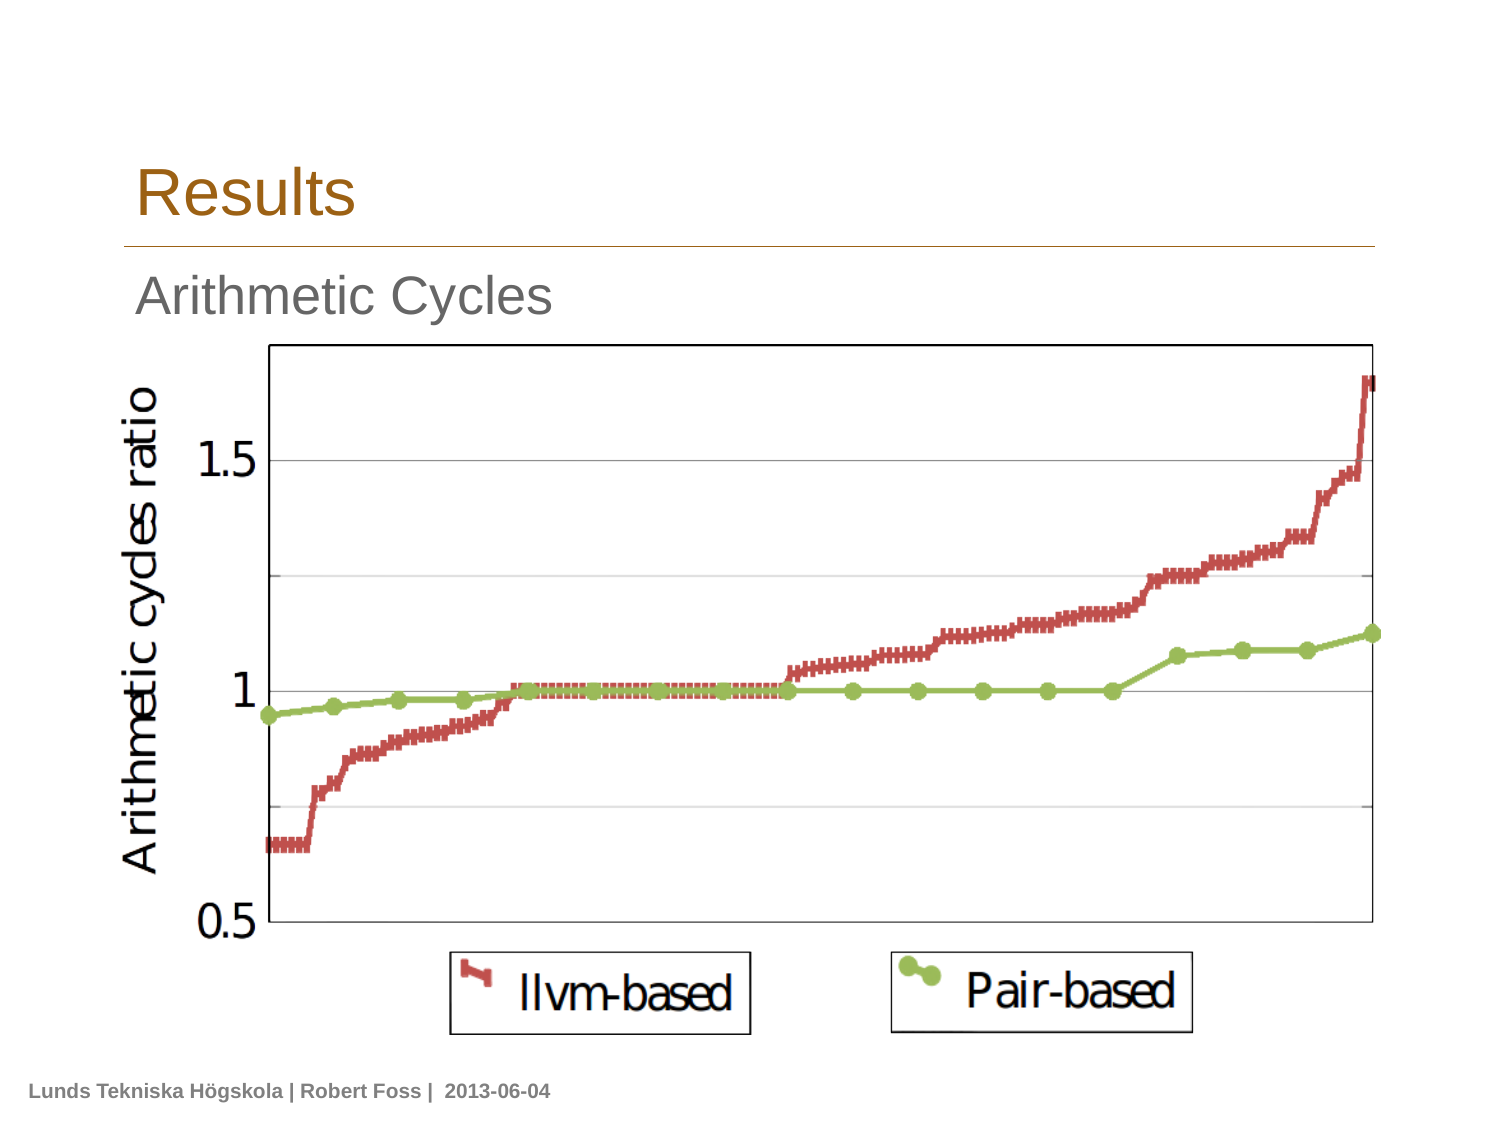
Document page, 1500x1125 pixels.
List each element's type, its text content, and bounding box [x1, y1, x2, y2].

title Arithmetic Cycles [120, 239, 1035, 344]
title Results [120, 120, 1500, 258]
picture [120, 344, 1381, 1036]
